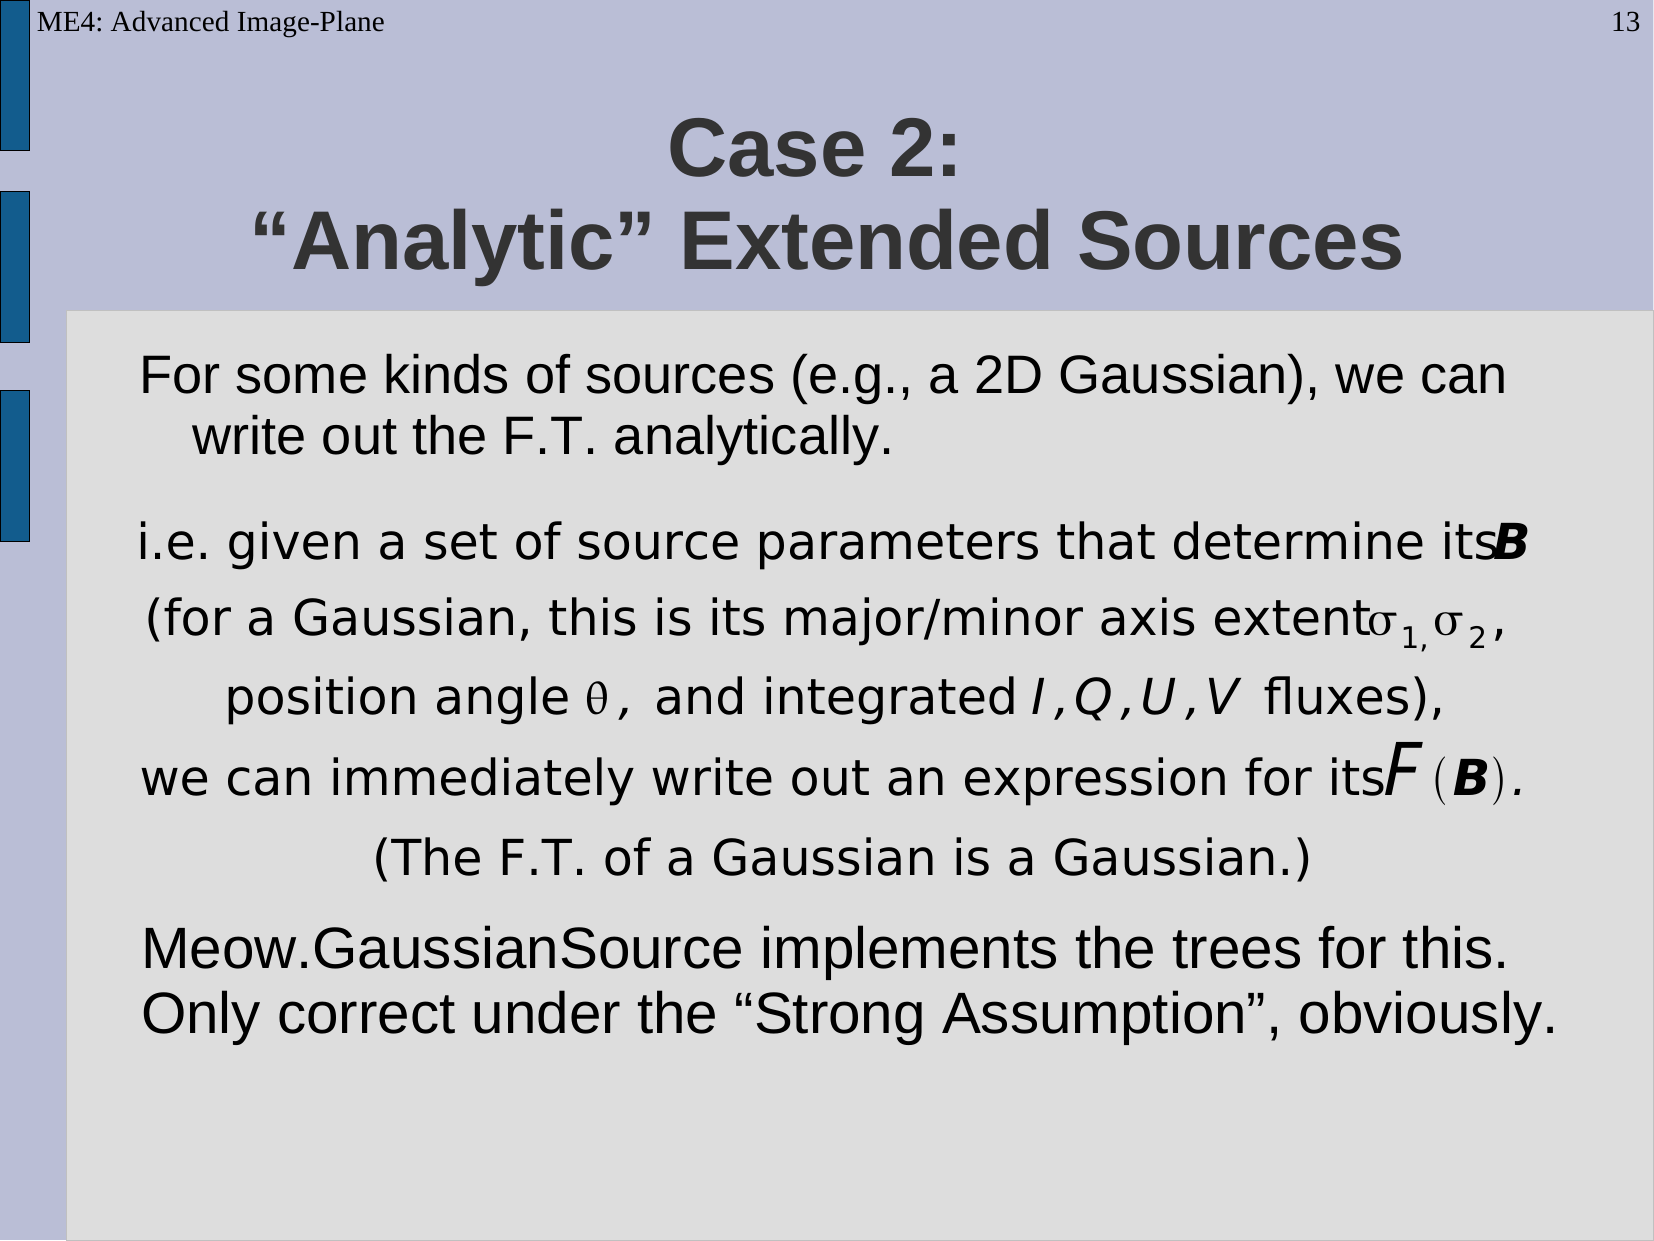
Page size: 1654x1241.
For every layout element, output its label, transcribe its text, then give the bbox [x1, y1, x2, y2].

list For some kinds of sources (e.g., a 2D Gaussian), we can write out the F.T. analytically. [121, 344, 1534, 502]
list Meow.GaussianSource implements the trees for this. Only correct under the “Strong Assumption”, obviously. [123, 915, 1595, 1187]
chart [130, 501, 1536, 890]
title Case 2: “Analytic” Extended Sources [121, 91, 1534, 299]
